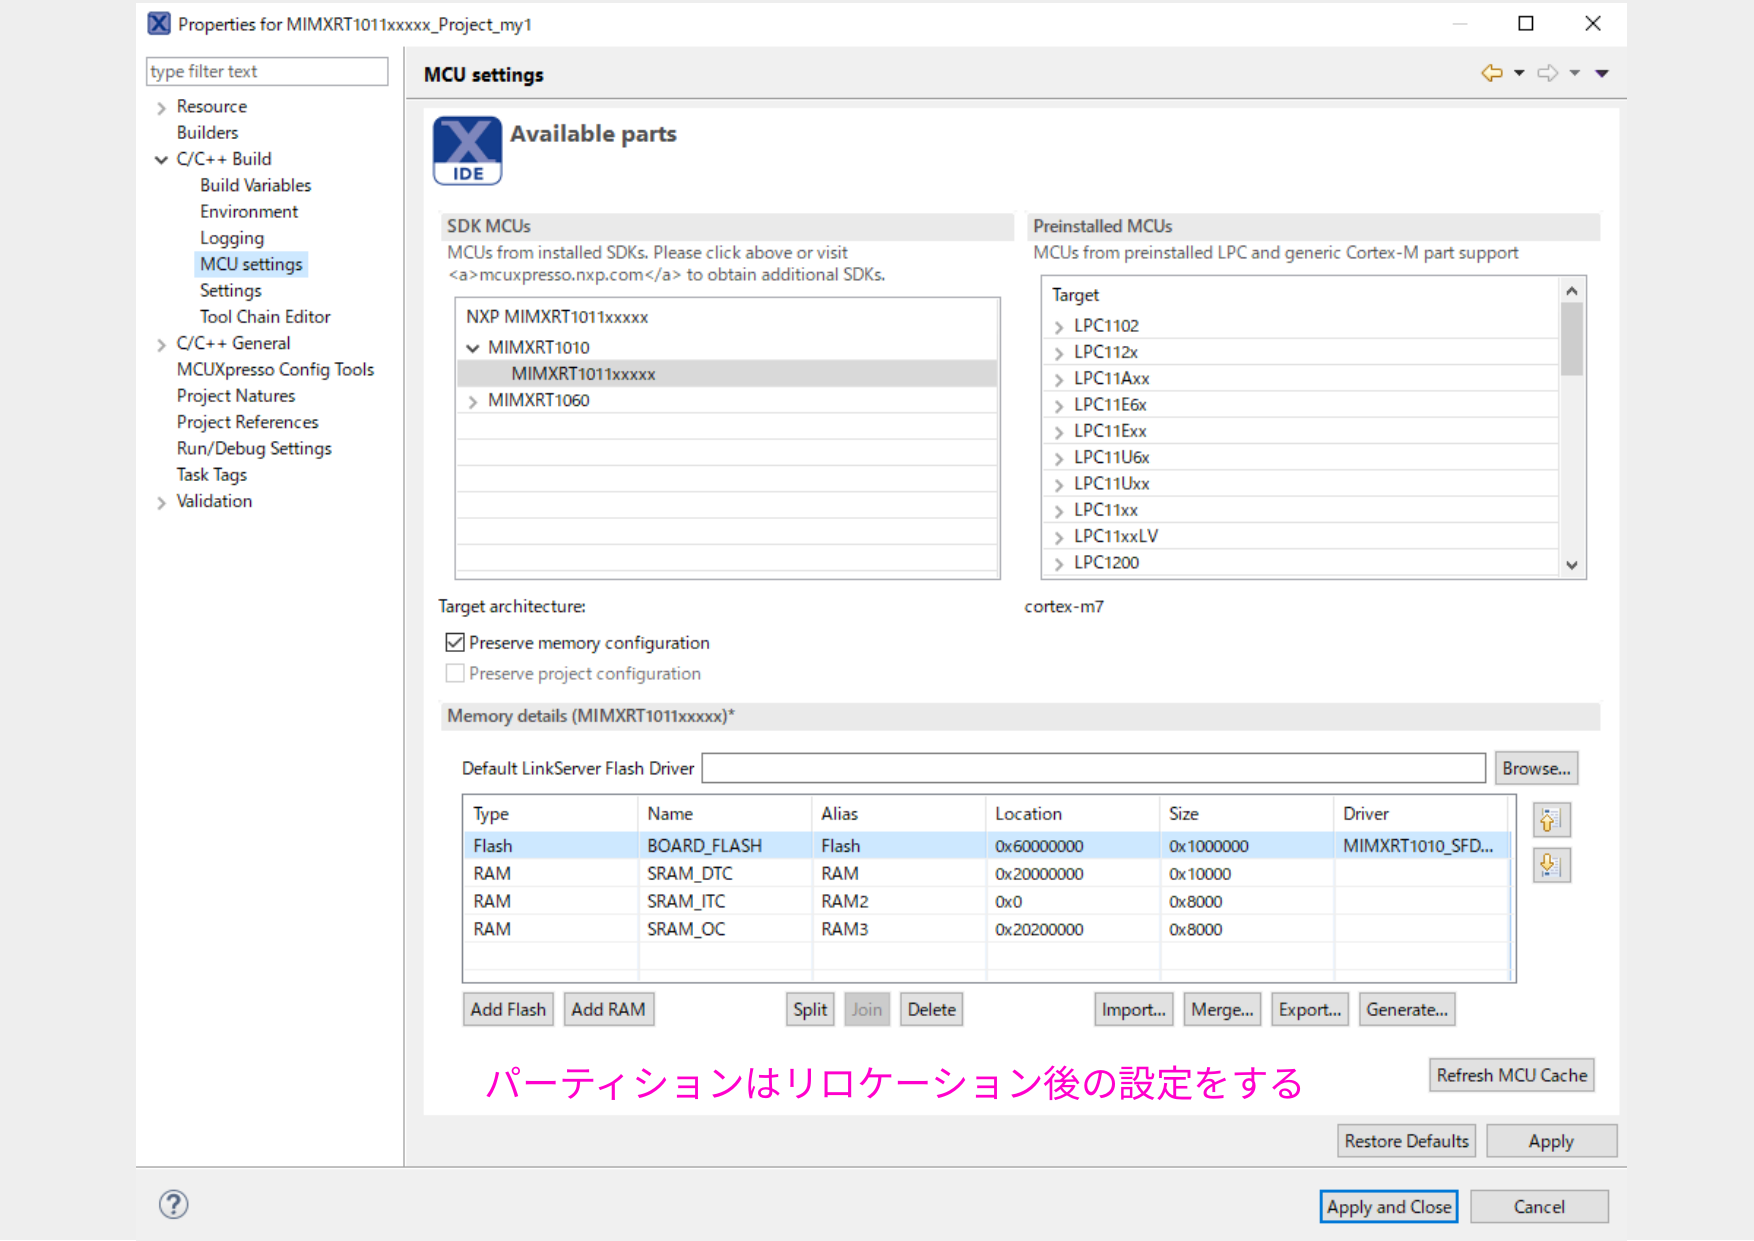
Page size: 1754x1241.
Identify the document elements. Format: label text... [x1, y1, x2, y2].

picture [136, 3, 1627, 1241]
text_box パーティションはリロケーション後の設定をする [469, 1046, 1229, 1099]
